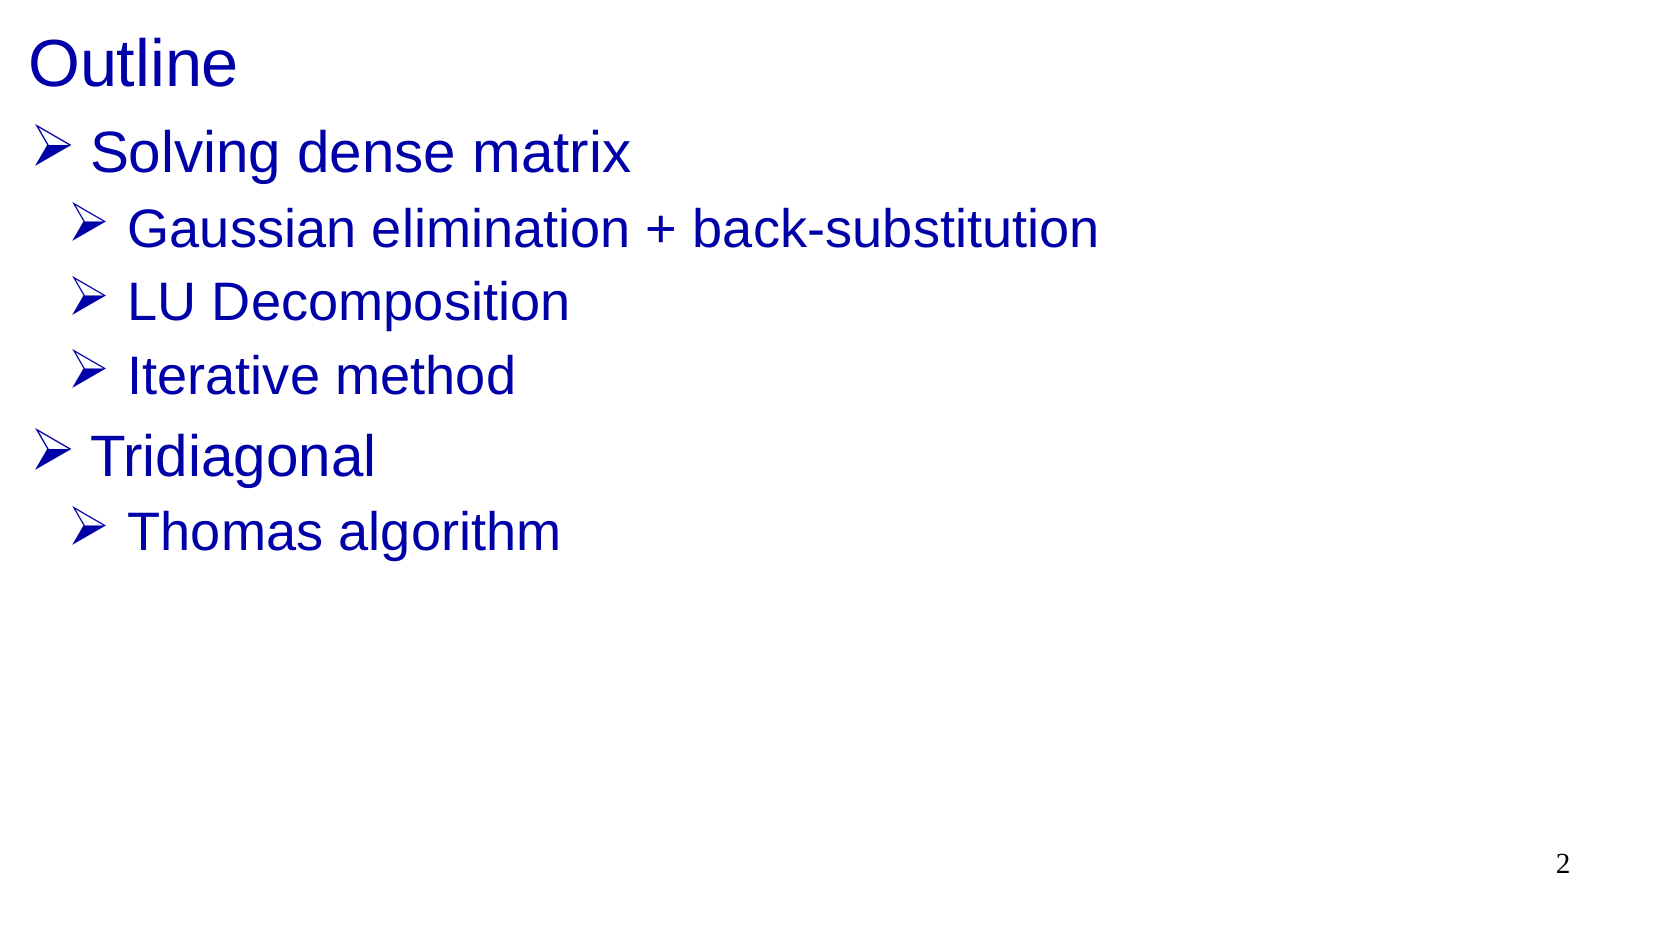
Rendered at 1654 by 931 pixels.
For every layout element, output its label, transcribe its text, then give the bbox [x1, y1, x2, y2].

title Outline [28, 21, 1626, 106]
list Solving dense matrix Gaussian elimination + back-substitution LU Decomposition Iterative method Tridiagonal Thomas algorithm [30, 120, 1645, 916]
